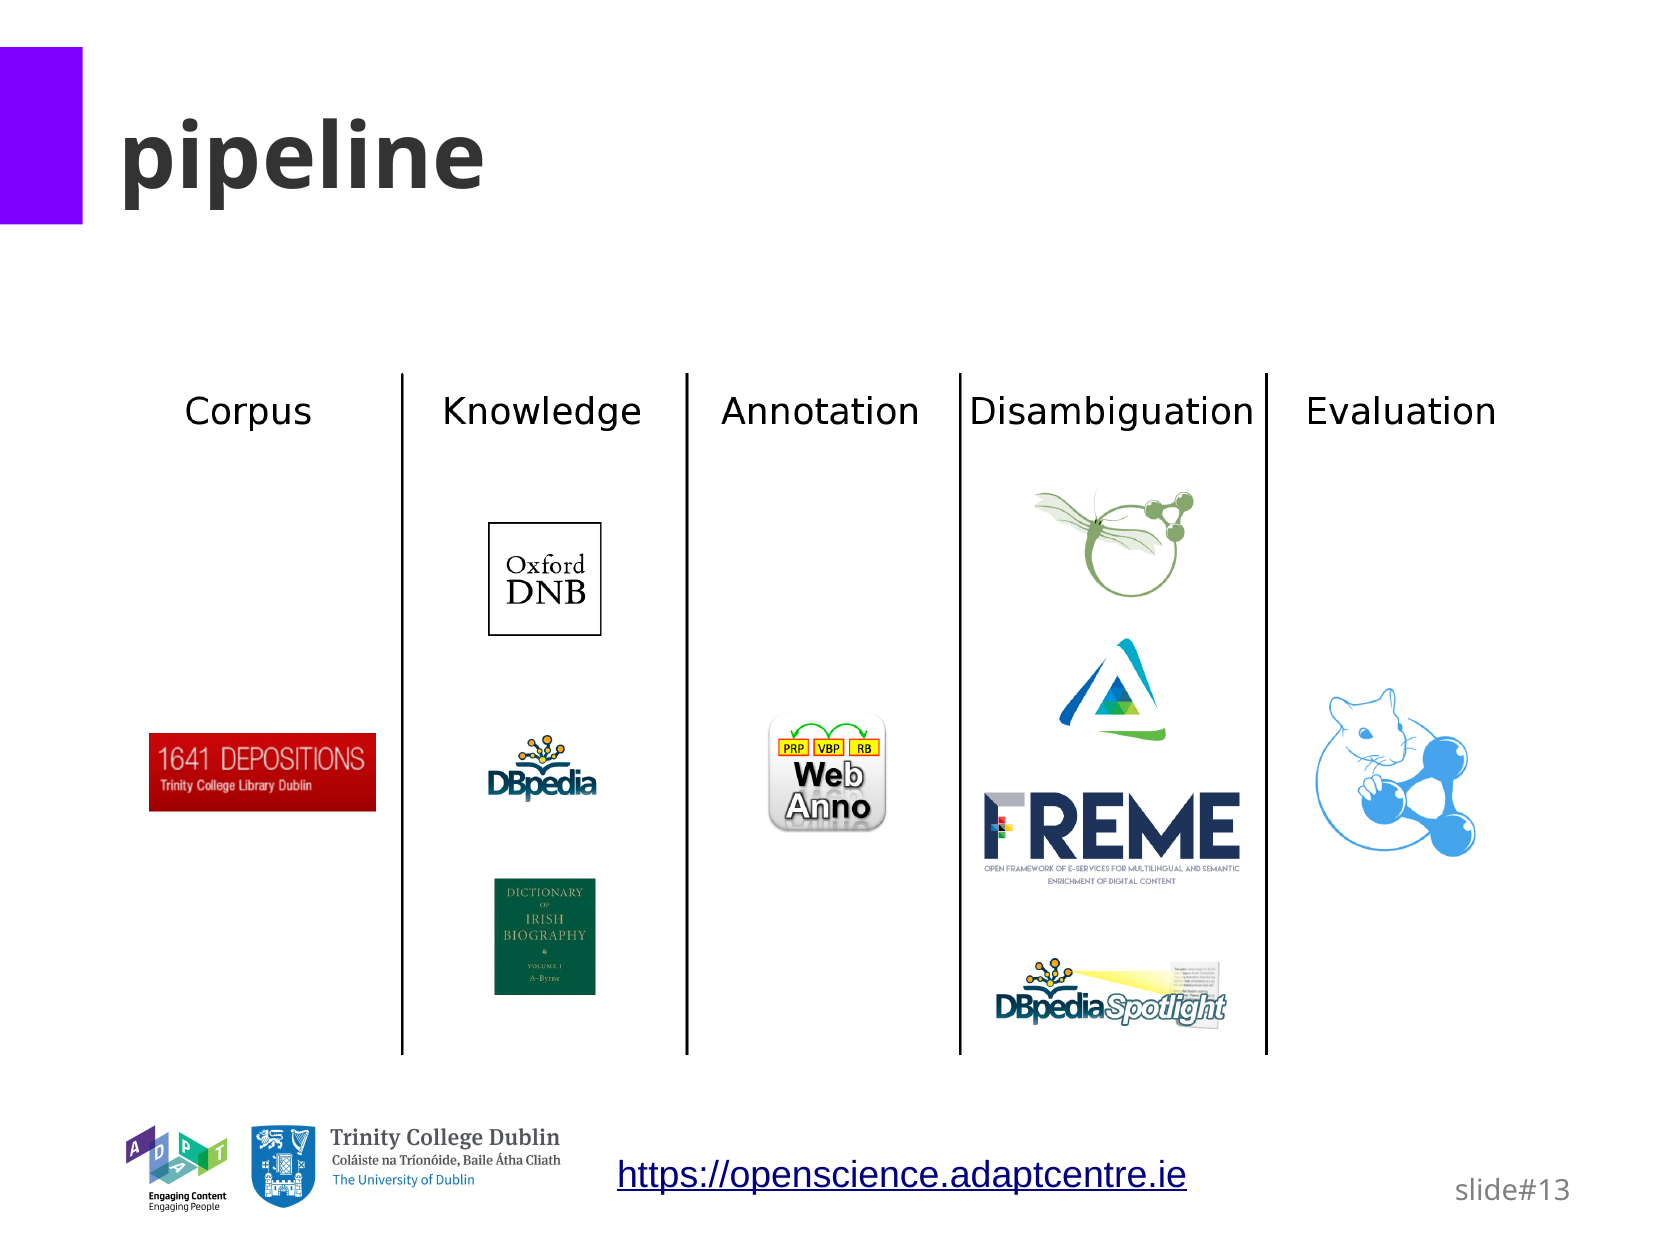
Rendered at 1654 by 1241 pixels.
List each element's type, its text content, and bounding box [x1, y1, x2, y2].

picture [248, 1122, 564, 1211]
picture [106, 1098, 247, 1239]
title pipeline [118, 49, 1571, 257]
picture [118, 373, 1536, 1055]
